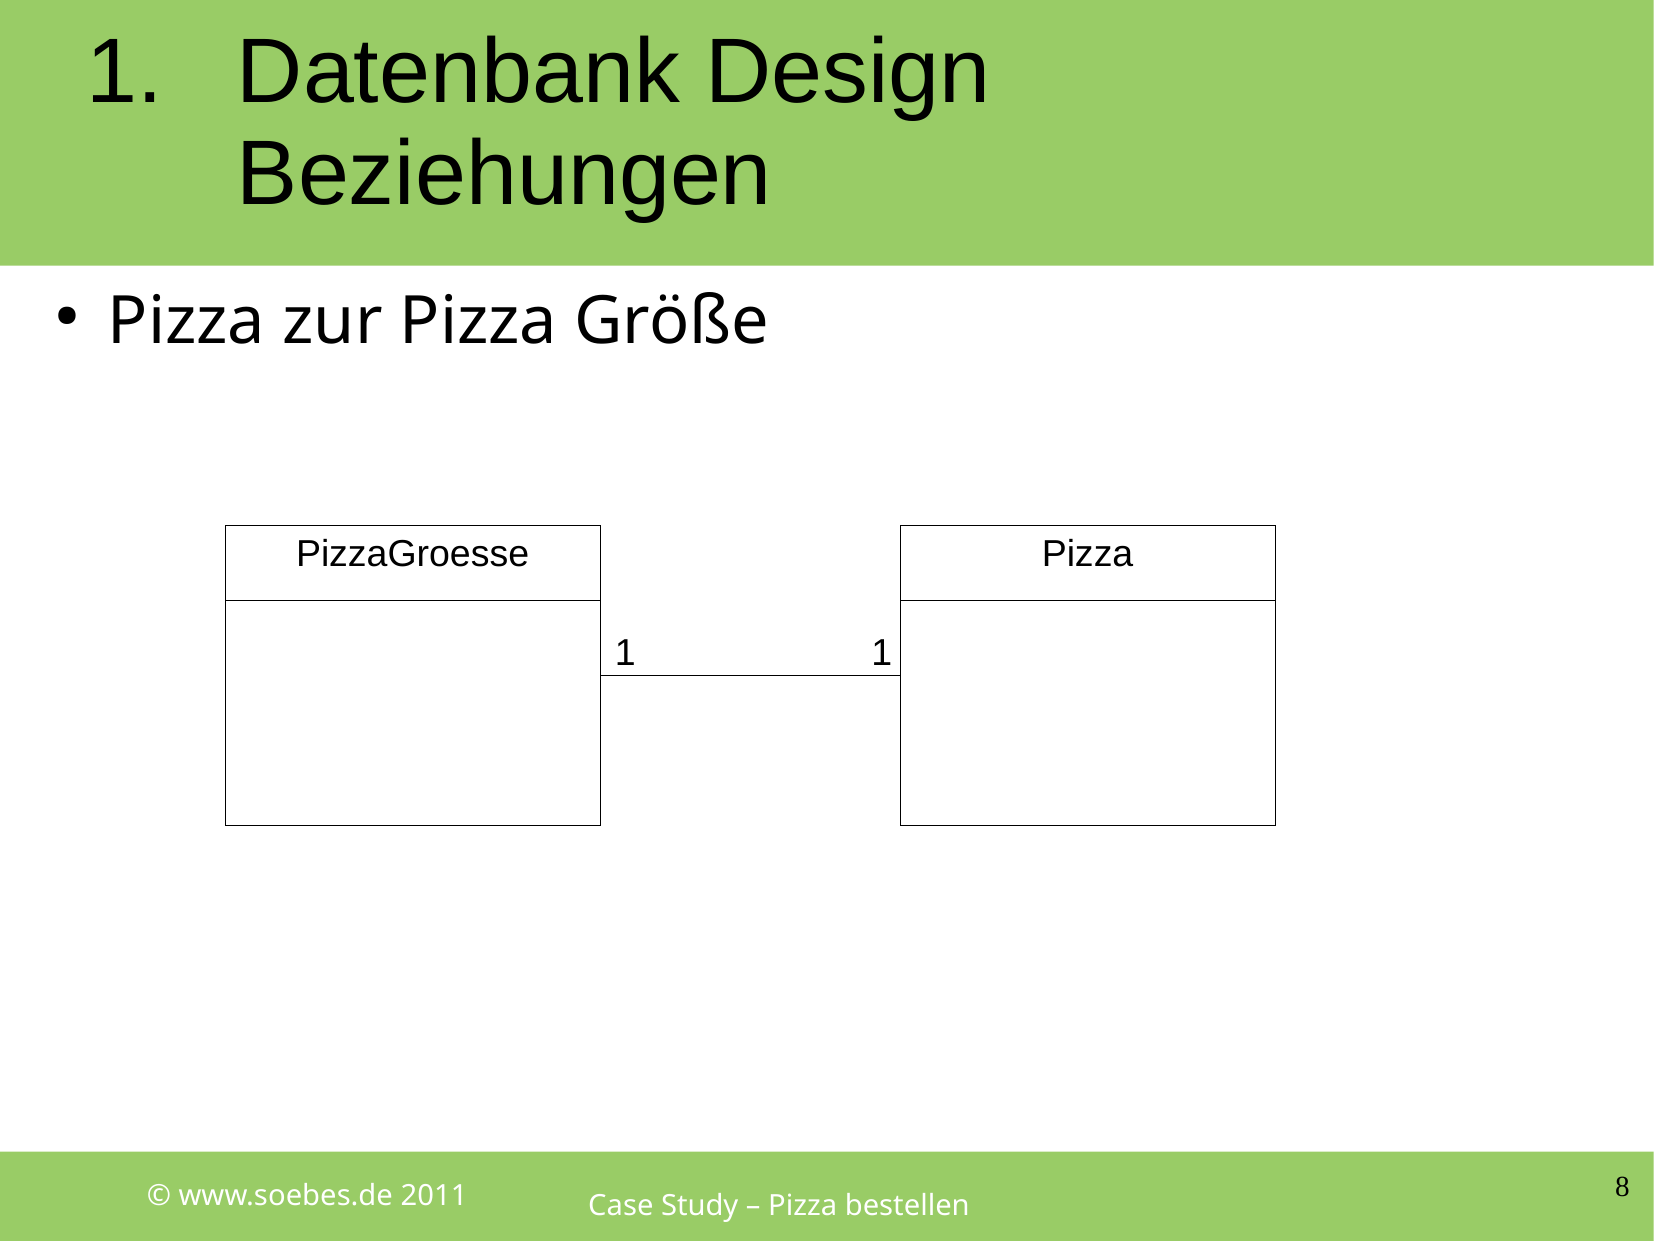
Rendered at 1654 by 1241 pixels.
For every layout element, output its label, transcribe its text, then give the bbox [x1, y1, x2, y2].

text_box Pizza [900, 525, 1276, 582]
text_box PizzaGroesse [225, 525, 601, 582]
title 1. Datenbank Design Beziehungen [86, 17, 1576, 226]
list Pizza zur Pizza Größe [37, 272, 1613, 1091]
text_box 1 [600, 623, 638, 681]
text_box 1 [856, 623, 976, 681]
